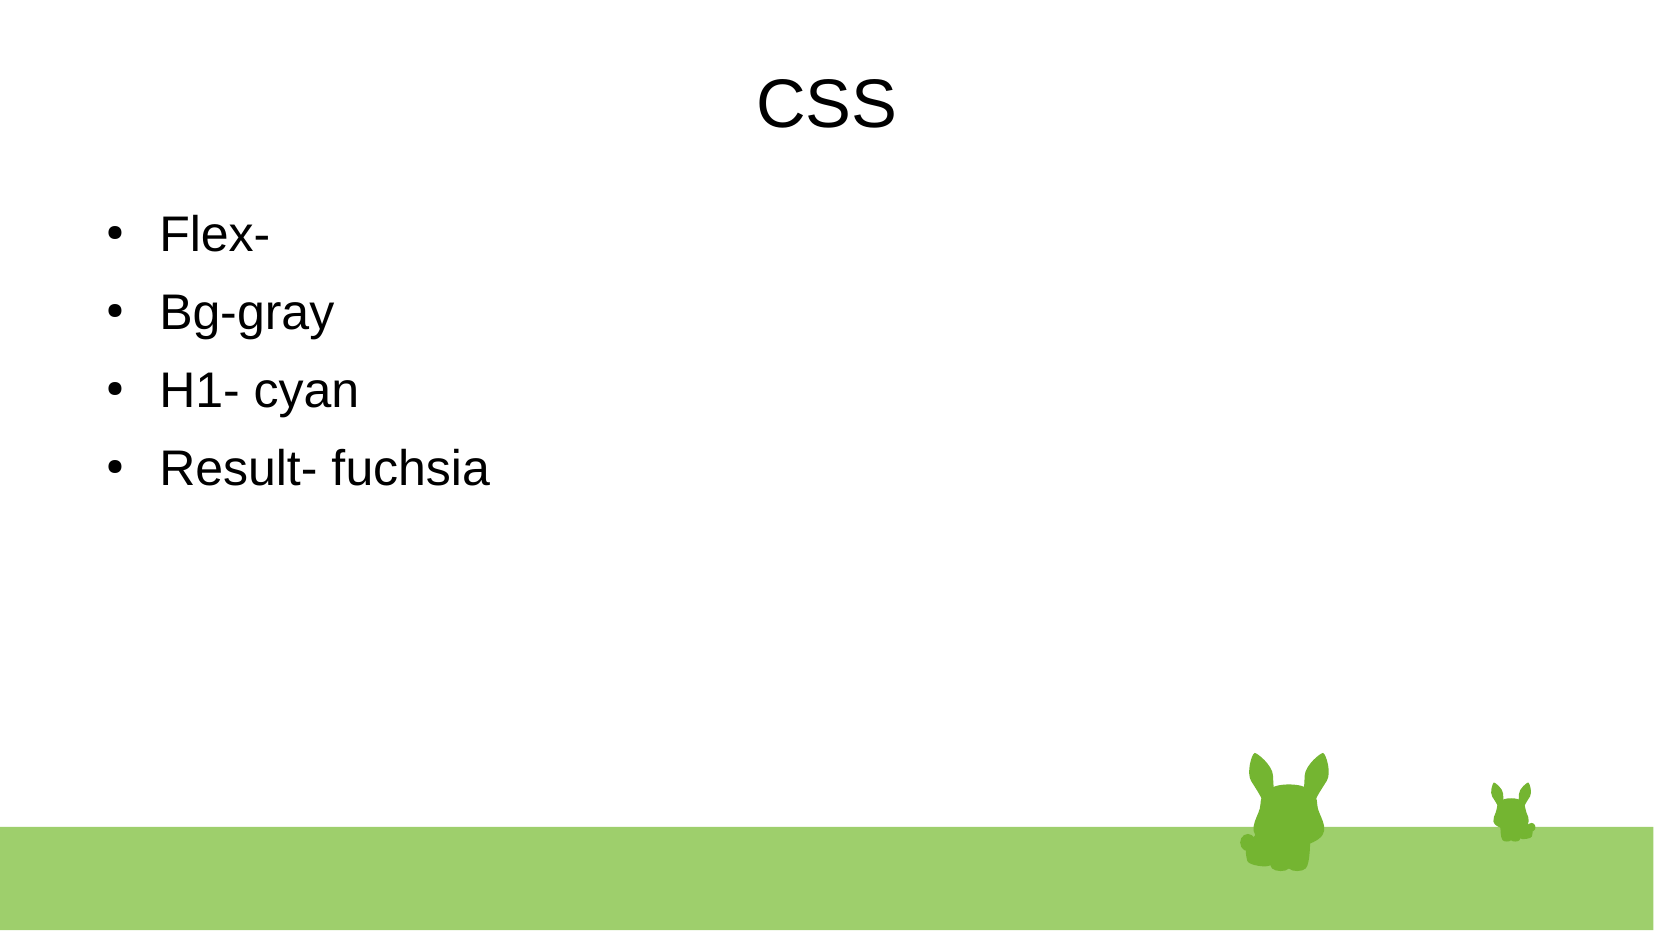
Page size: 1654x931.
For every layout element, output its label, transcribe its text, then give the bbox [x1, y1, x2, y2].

list Flex- Bg-gray H1- cyan Result- fuchsia [88, 206, 1565, 739]
title CSS [88, 29, 1565, 178]
